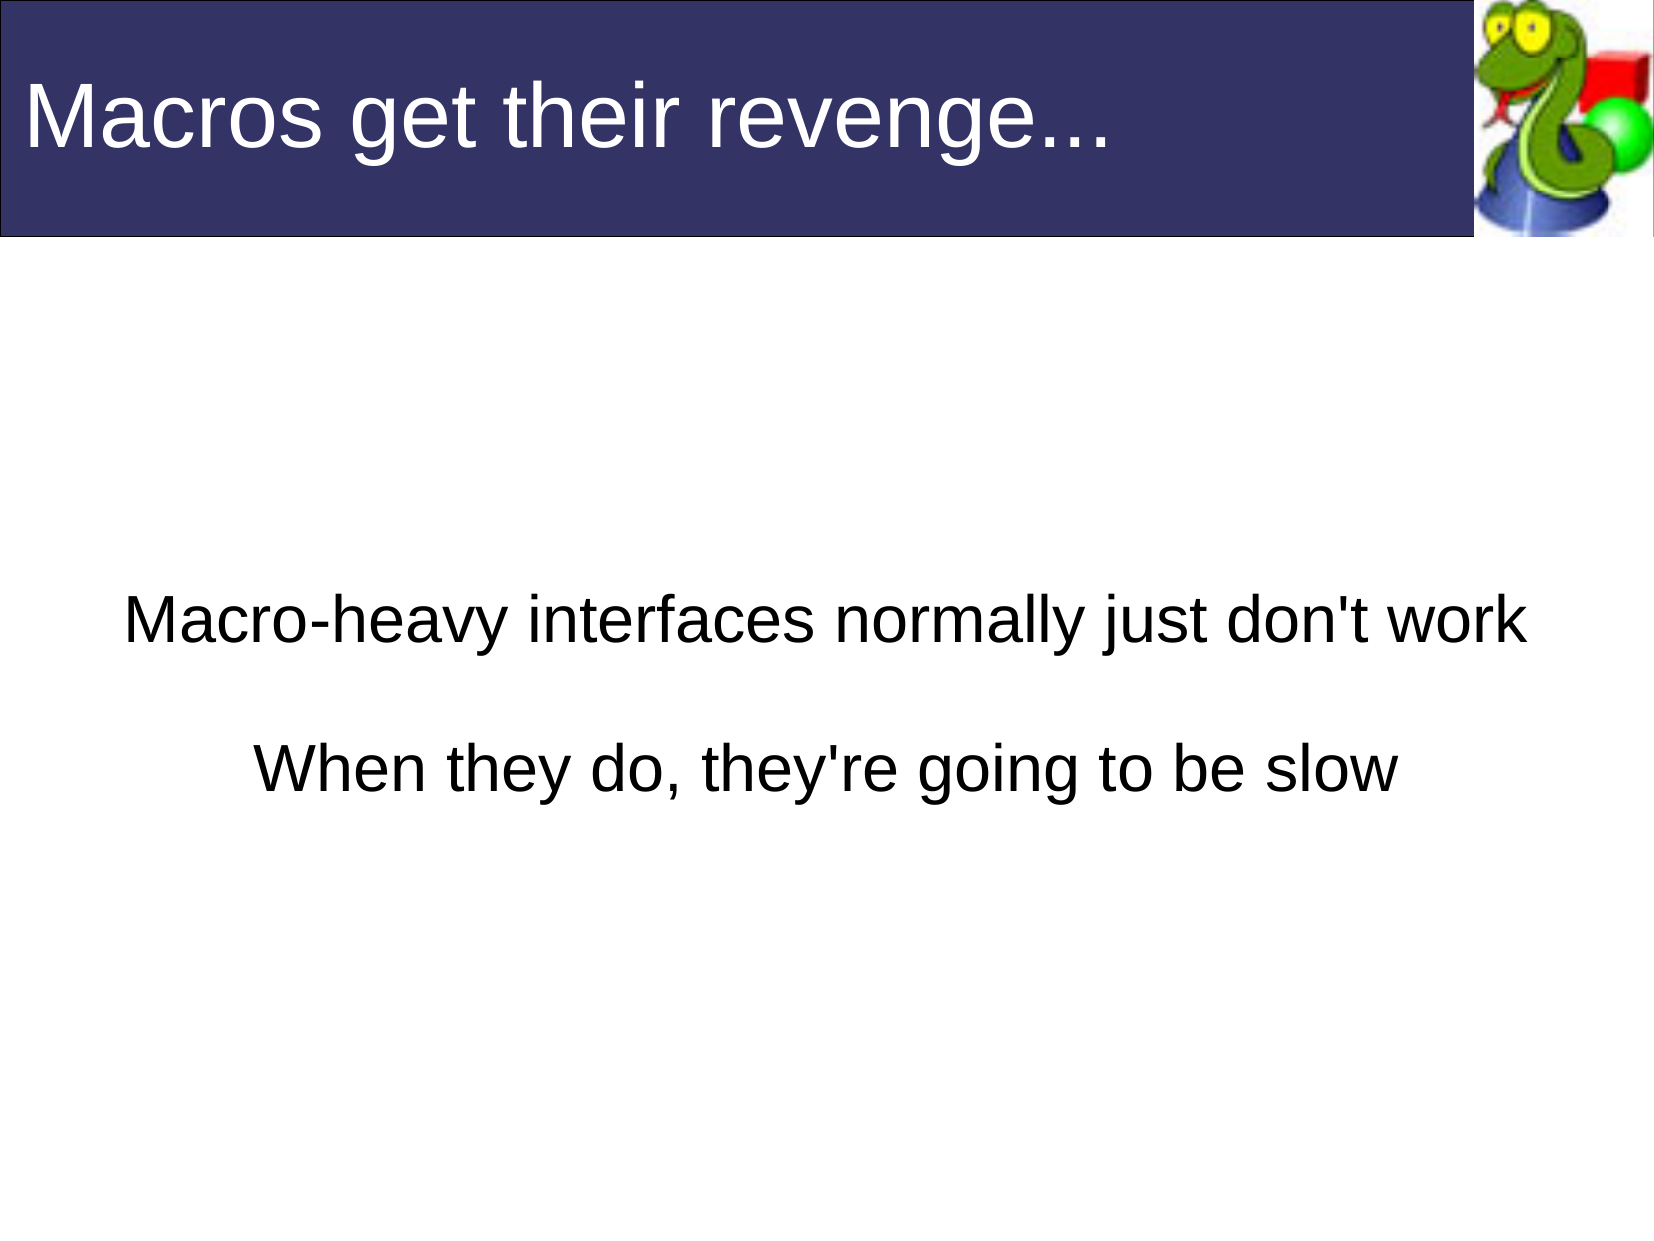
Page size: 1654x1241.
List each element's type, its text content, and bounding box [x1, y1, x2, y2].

subtitle Macro-heavy interfaces normally just don't work When they do, they're going to be slow [88, 450, 1565, 938]
picture [1474, 0, 1654, 237]
title Macros get their revenge... [23, 19, 1477, 212]
